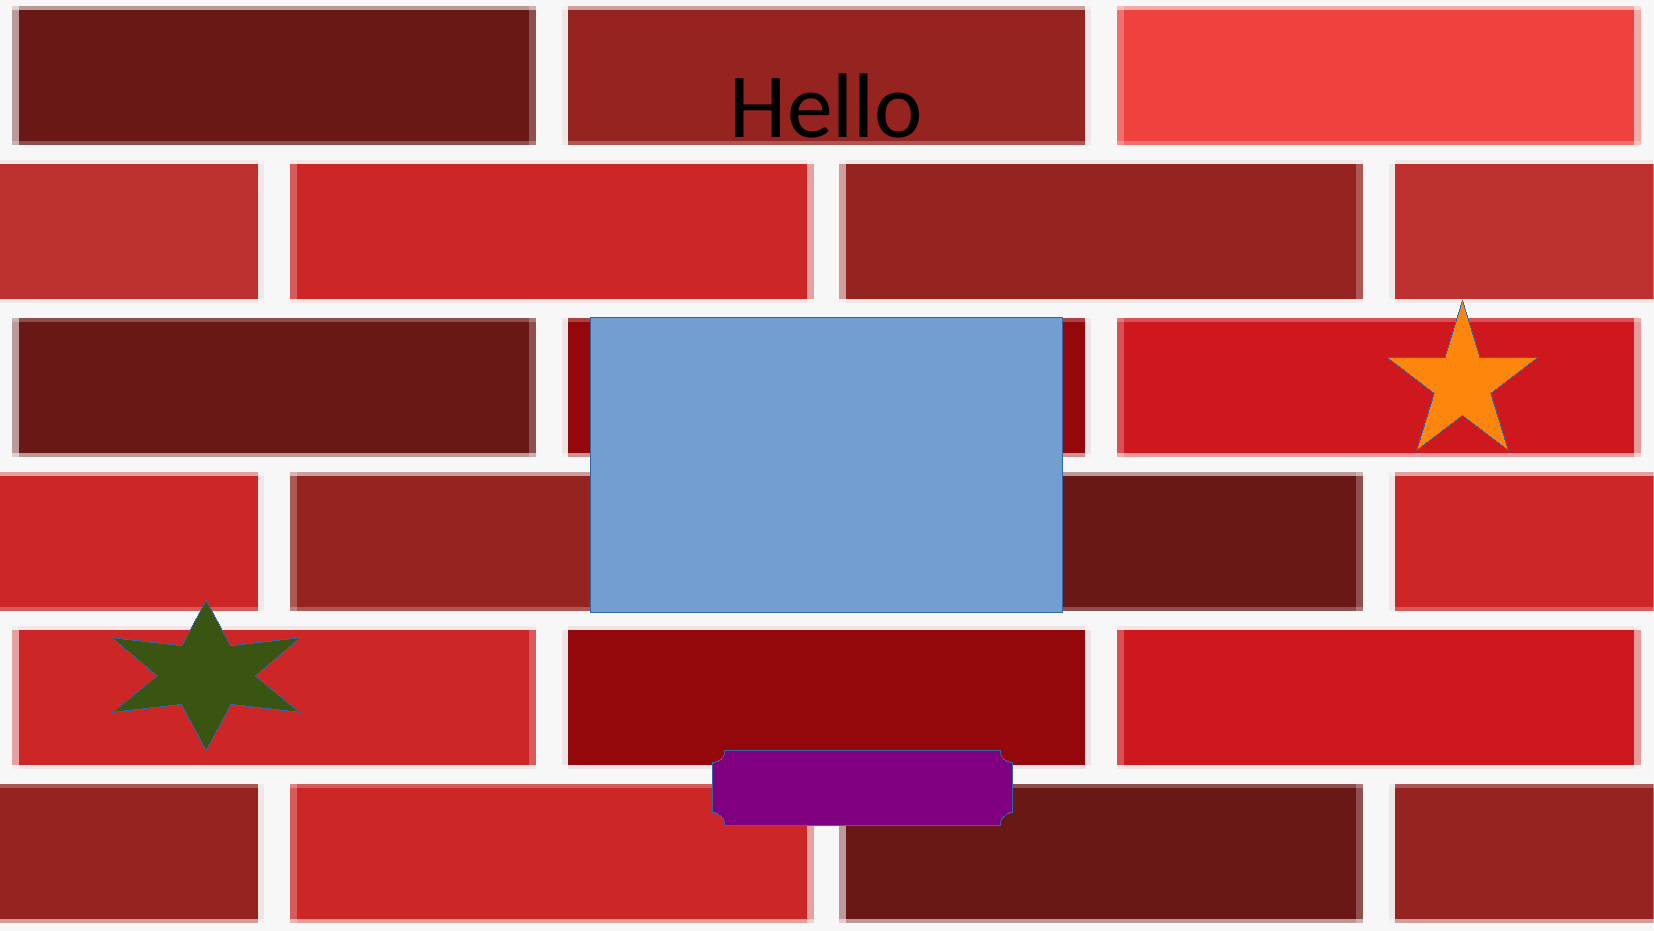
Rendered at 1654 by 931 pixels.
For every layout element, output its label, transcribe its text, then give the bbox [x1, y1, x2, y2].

picture [0, 0, 1654, 931]
text_box [590, 317, 1063, 613]
title Hello [82, 37, 1571, 193]
